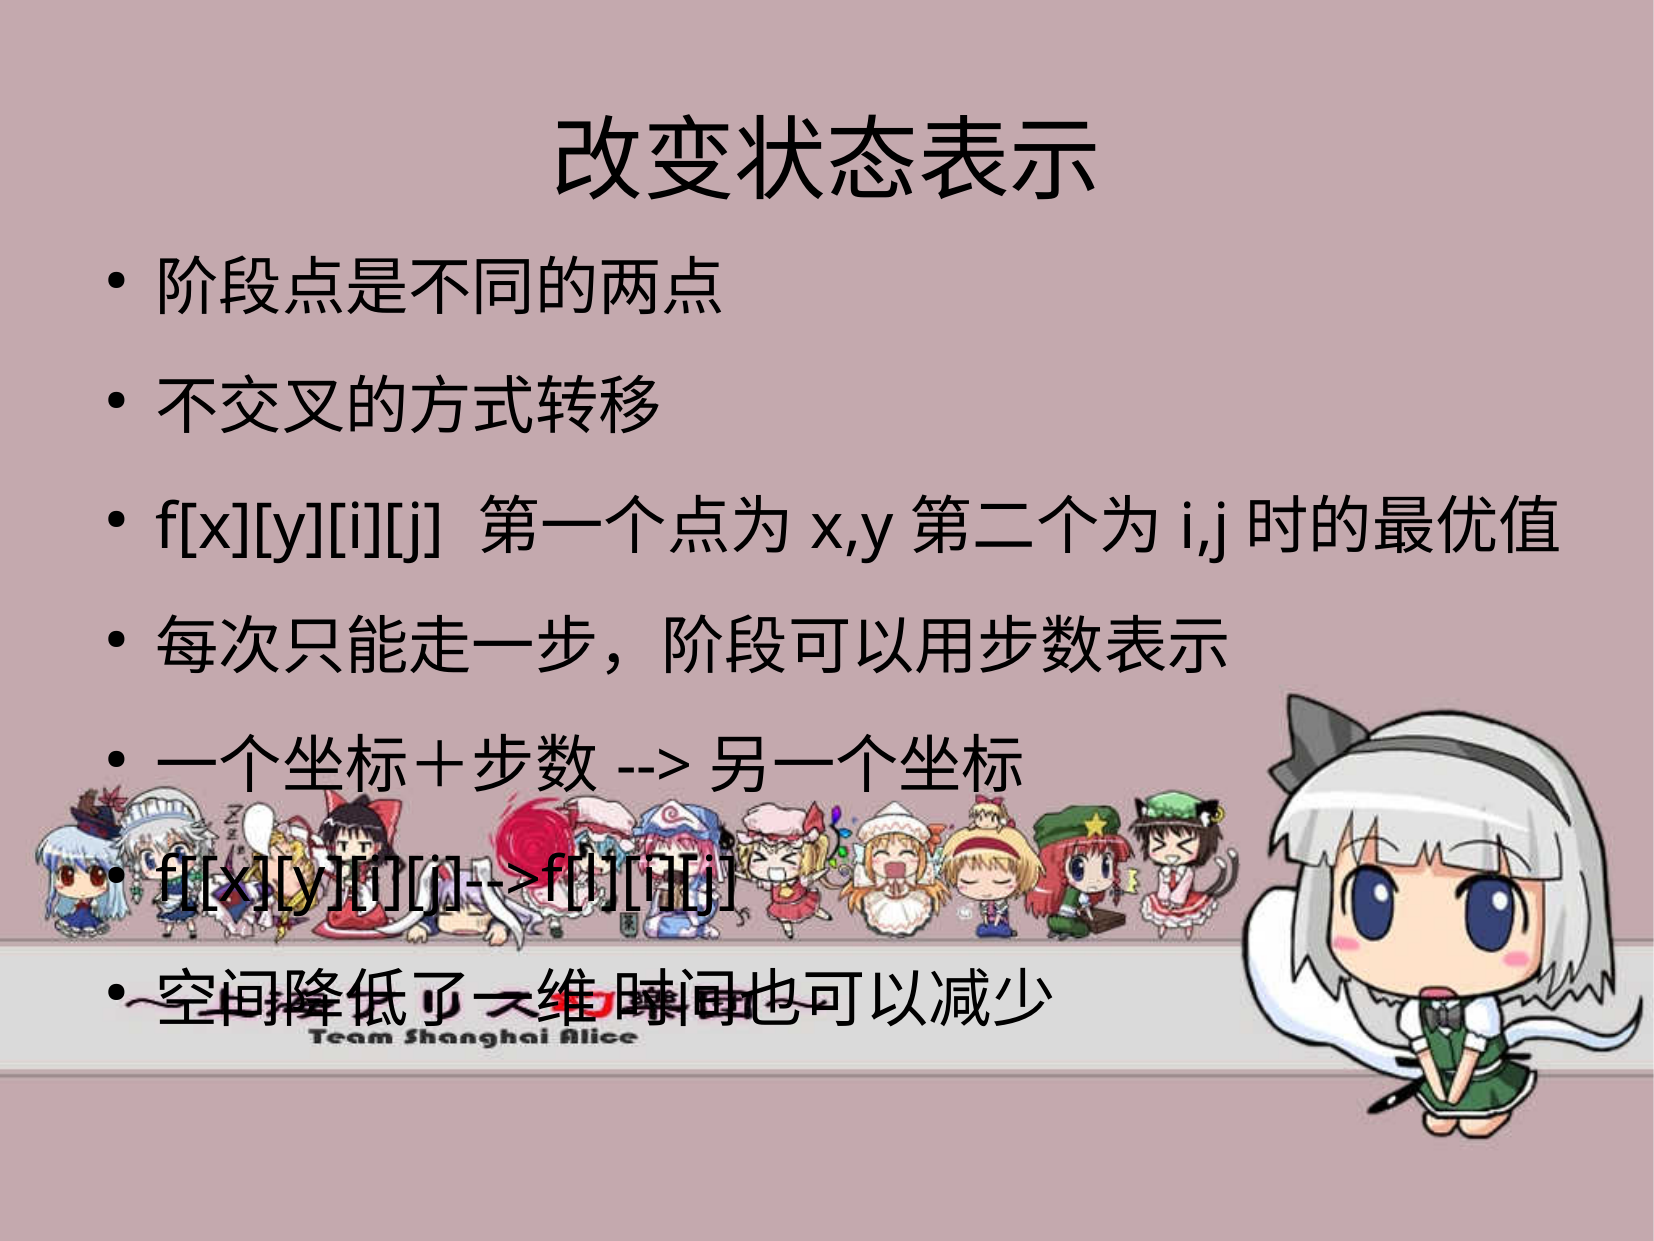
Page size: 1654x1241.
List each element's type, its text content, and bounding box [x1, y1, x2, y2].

list 阶段点是不同的两点 不交叉的方式转移 f[x][y][i][j] 第一个点为x,y第二个为i,j时的最优值 每次只能走一步，阶段可以用步数表示 一个坐标＋步数-->另一个坐标 f[[x][y][i][j]-->f[l][i][j] 空间降低了一维 时间也可以减少 [88, 236, 1577, 1055]
picture [0, 0, 1654, 1241]
title 改变状态表示 [82, 56, 1571, 250]
